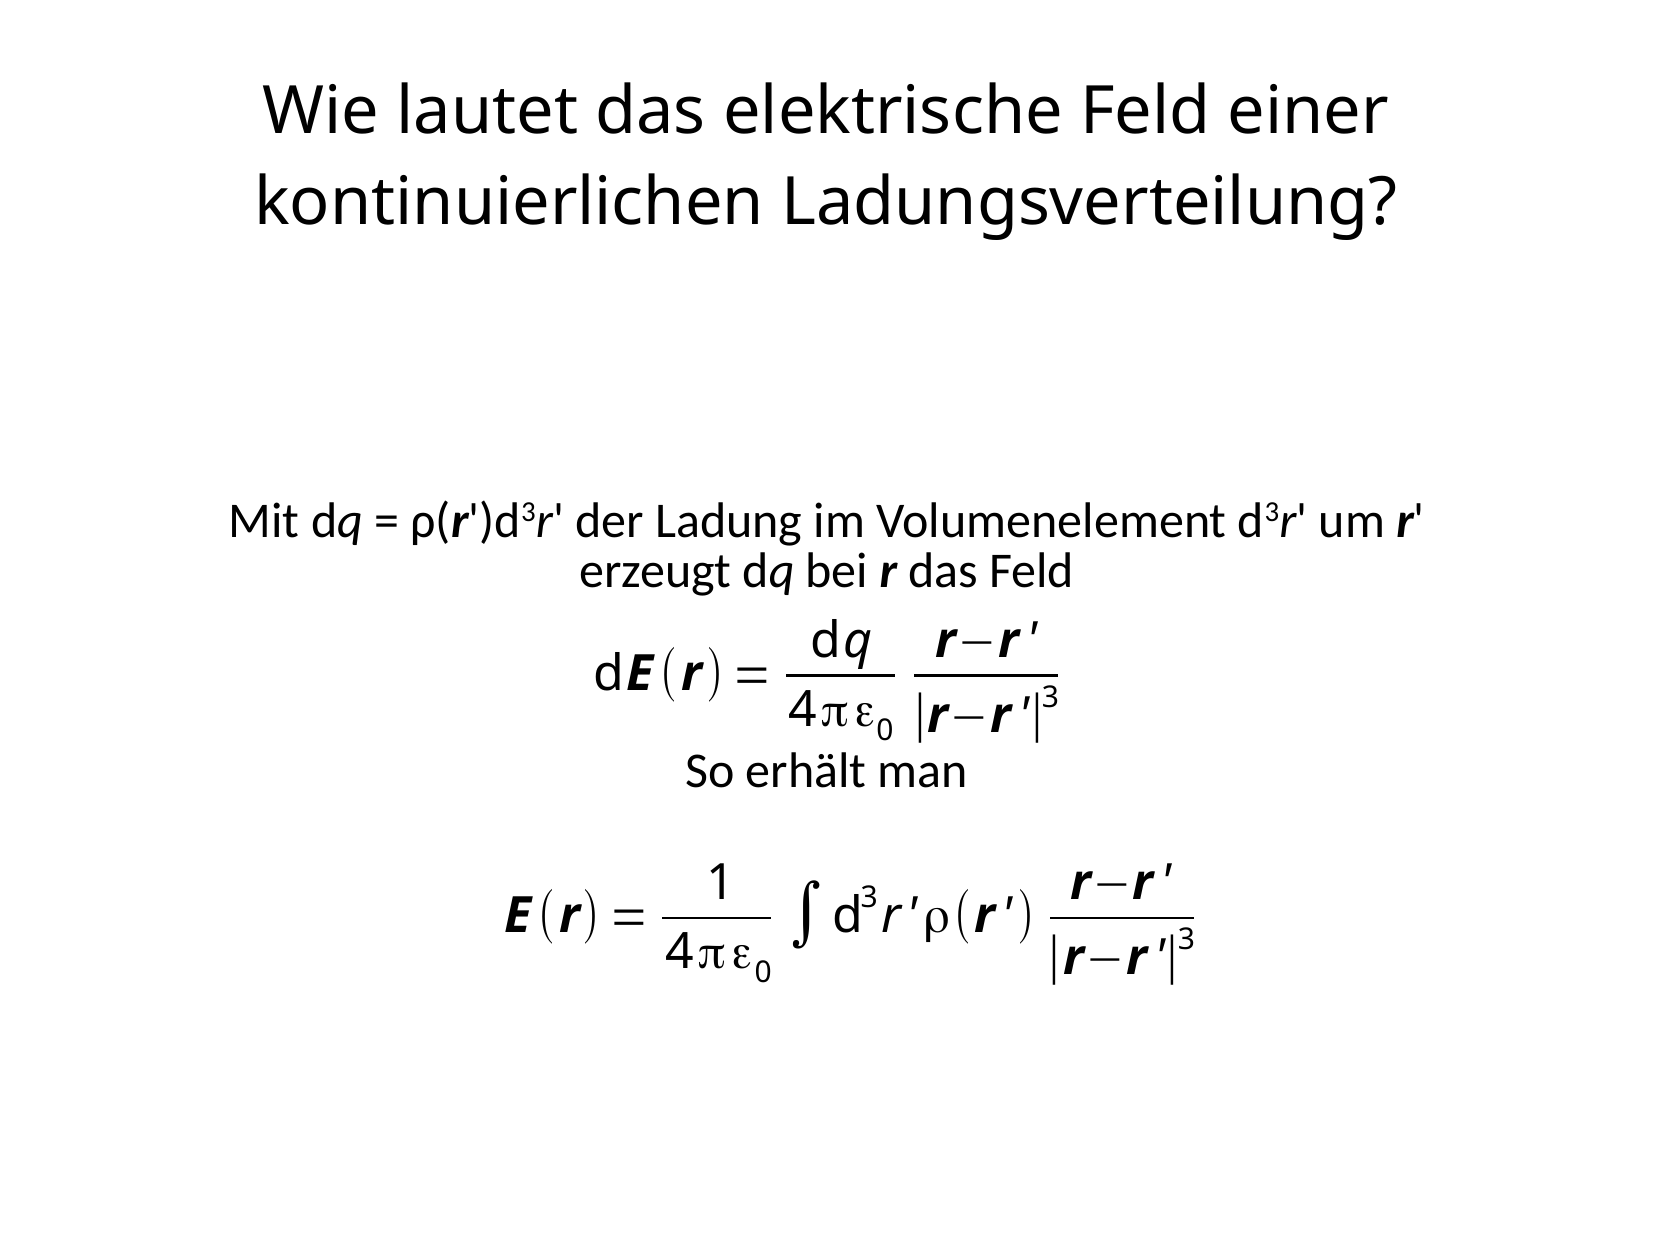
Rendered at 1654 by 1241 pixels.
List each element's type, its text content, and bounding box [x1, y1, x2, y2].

chart [496, 852, 1202, 990]
title Wie lautet das elektrische Feld einer kontinuierlichen Ladungsverteilung? [82, 49, 1571, 257]
chart [587, 610, 1067, 748]
subtitle Mit dq = ρ(r')d3r' der Ladung im Volumenelement d3r' um r' erzeugt dq bei r das Feld So erhält man [82, 290, 1571, 1010]
